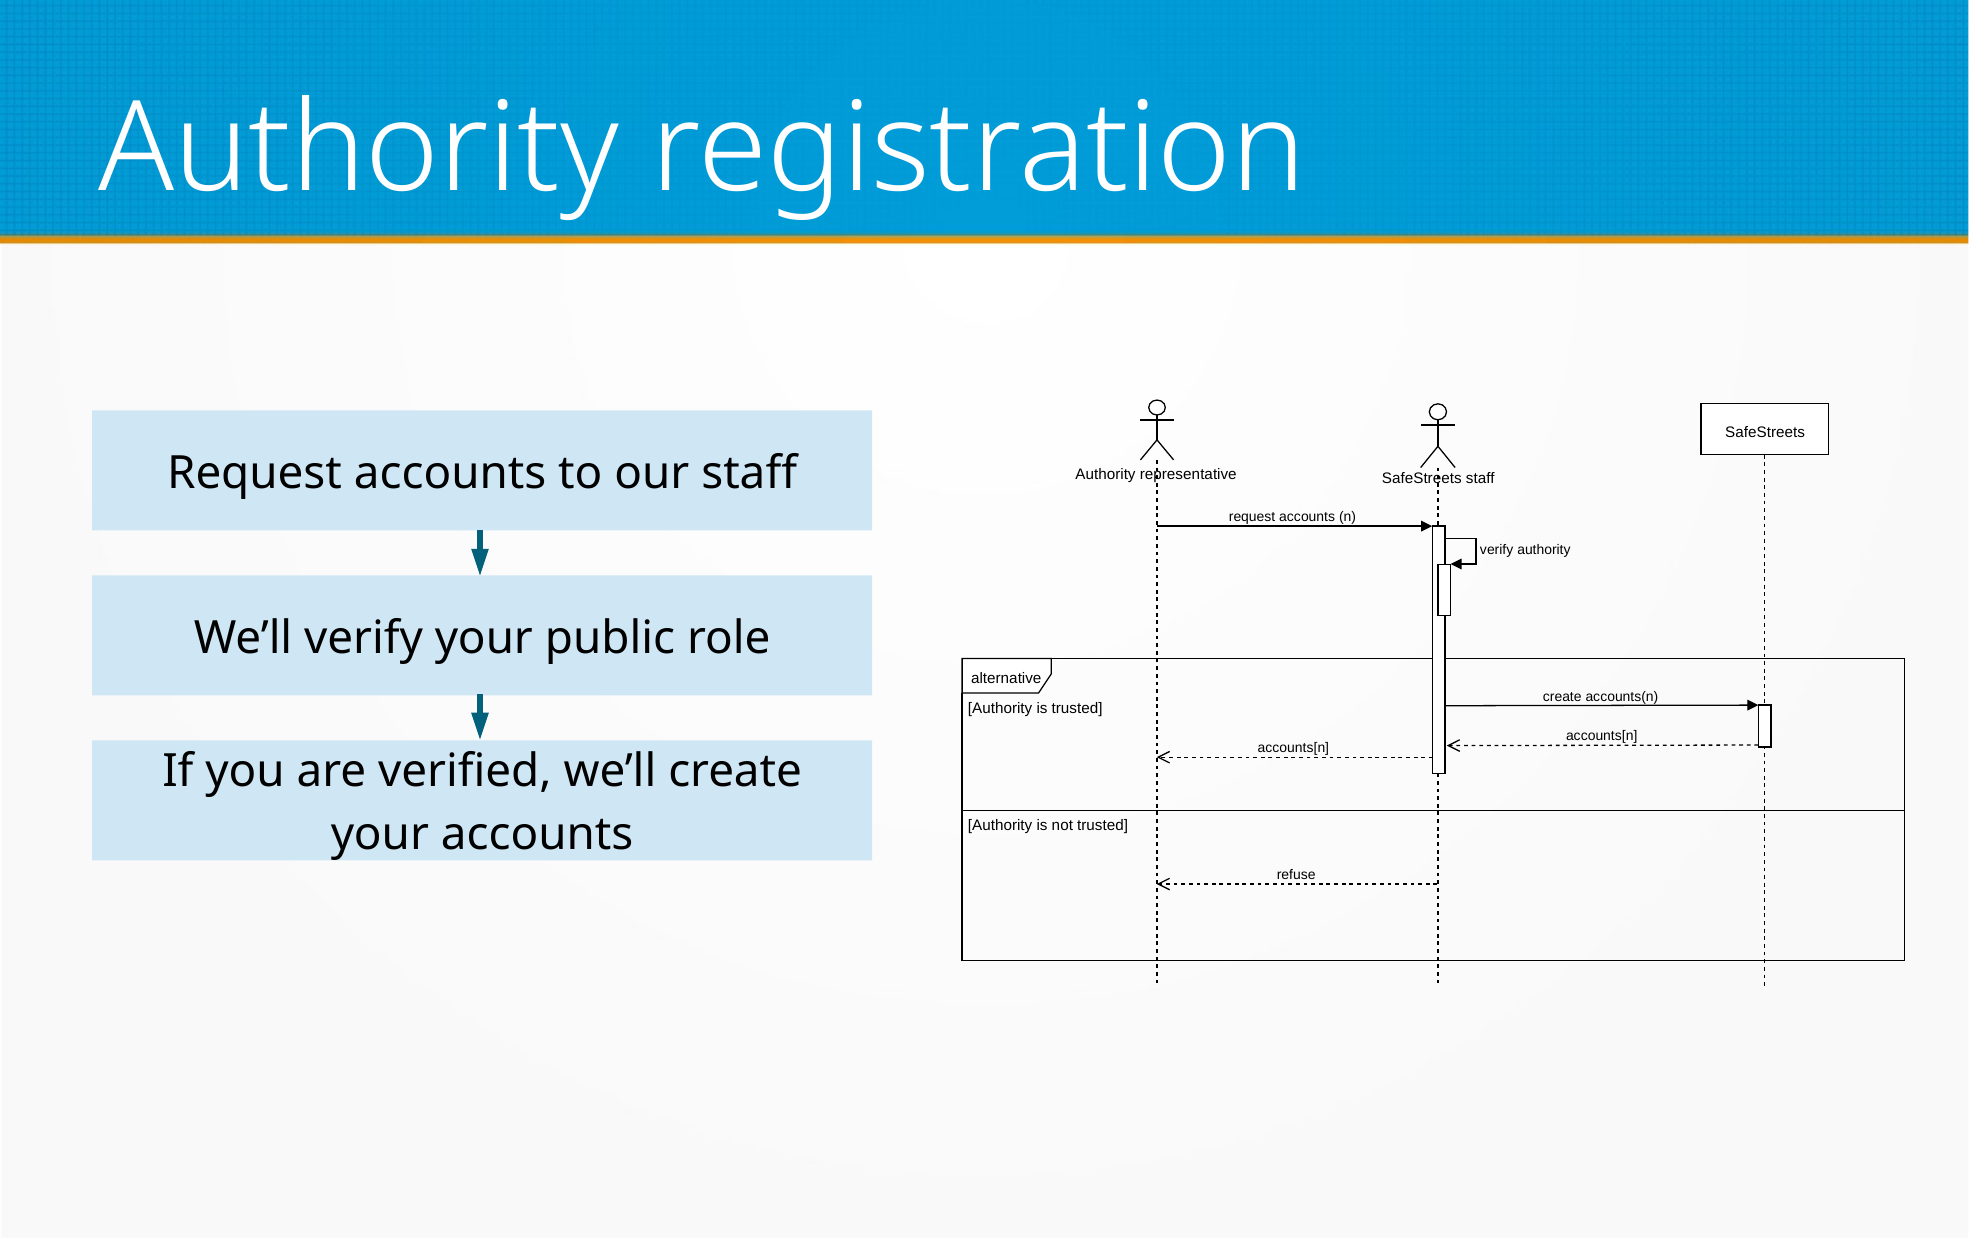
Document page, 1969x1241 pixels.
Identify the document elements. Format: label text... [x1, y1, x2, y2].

title Authority registration [98, 19, 1870, 227]
picture [0, 233, 1969, 1241]
text_box If you are verified, we’ll create your accounts [92, 740, 873, 861]
text_box Request accounts to our staff [92, 410, 873, 531]
text_box We’ll verify your public role [92, 575, 873, 696]
